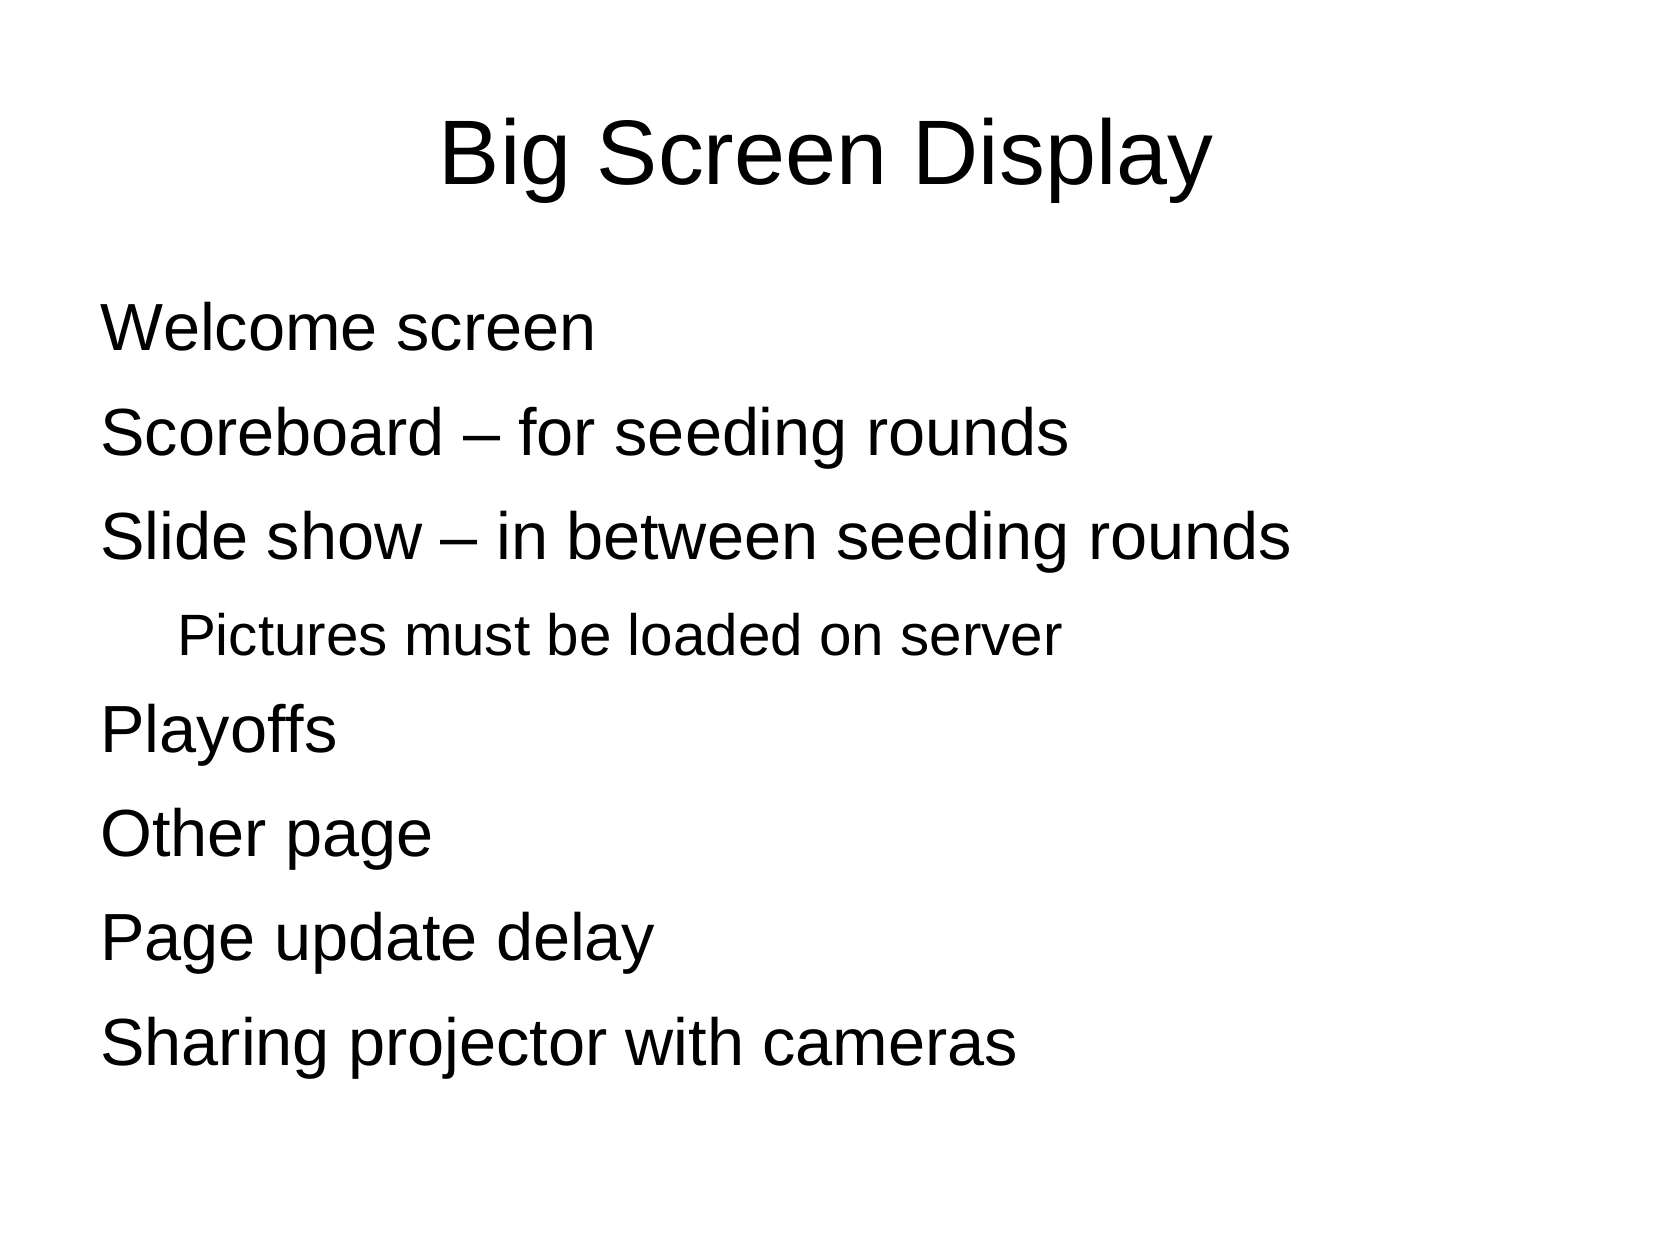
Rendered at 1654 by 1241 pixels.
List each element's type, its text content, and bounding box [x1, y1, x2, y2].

list Welcome screen Scoreboard – for seeding rounds Slide show – in between seeding rounds Pictures must be loaded on server Playoffs Other page Page update delay Sharing projector with cameras [82, 290, 1571, 1109]
title Big Screen Display [82, 49, 1571, 257]
